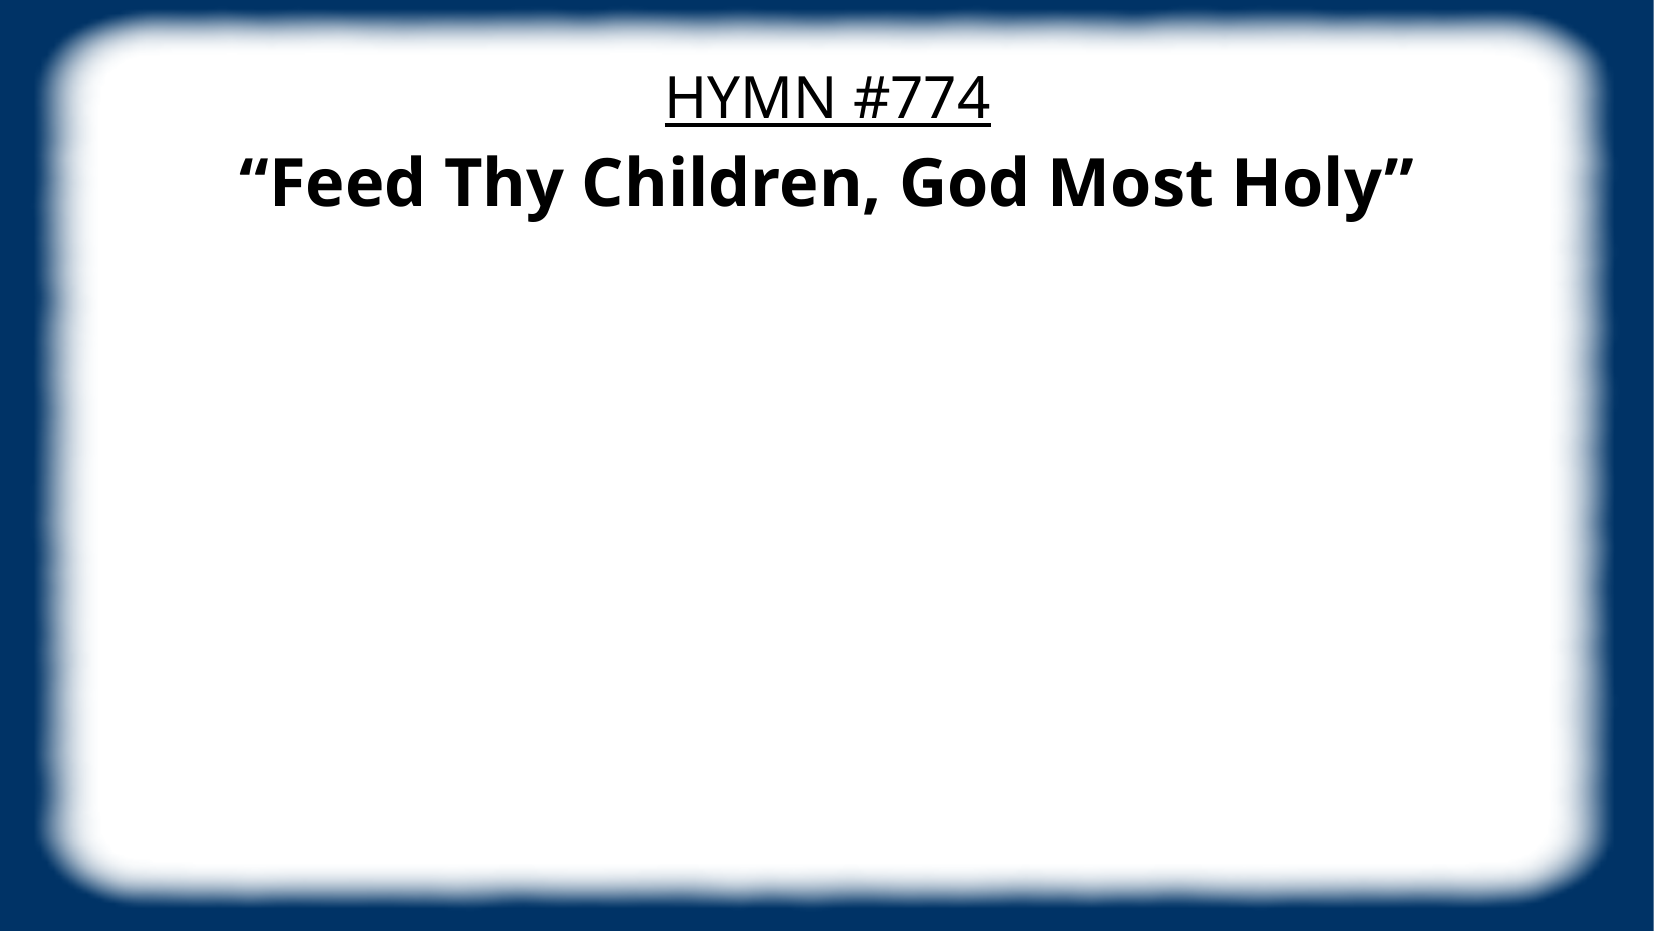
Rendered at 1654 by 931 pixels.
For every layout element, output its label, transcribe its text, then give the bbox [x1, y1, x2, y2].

picture [0, 0, 1654, 931]
text_box HYMN #774 “Feed Thy Children, God Most Holy” [107, 48, 1548, 230]
